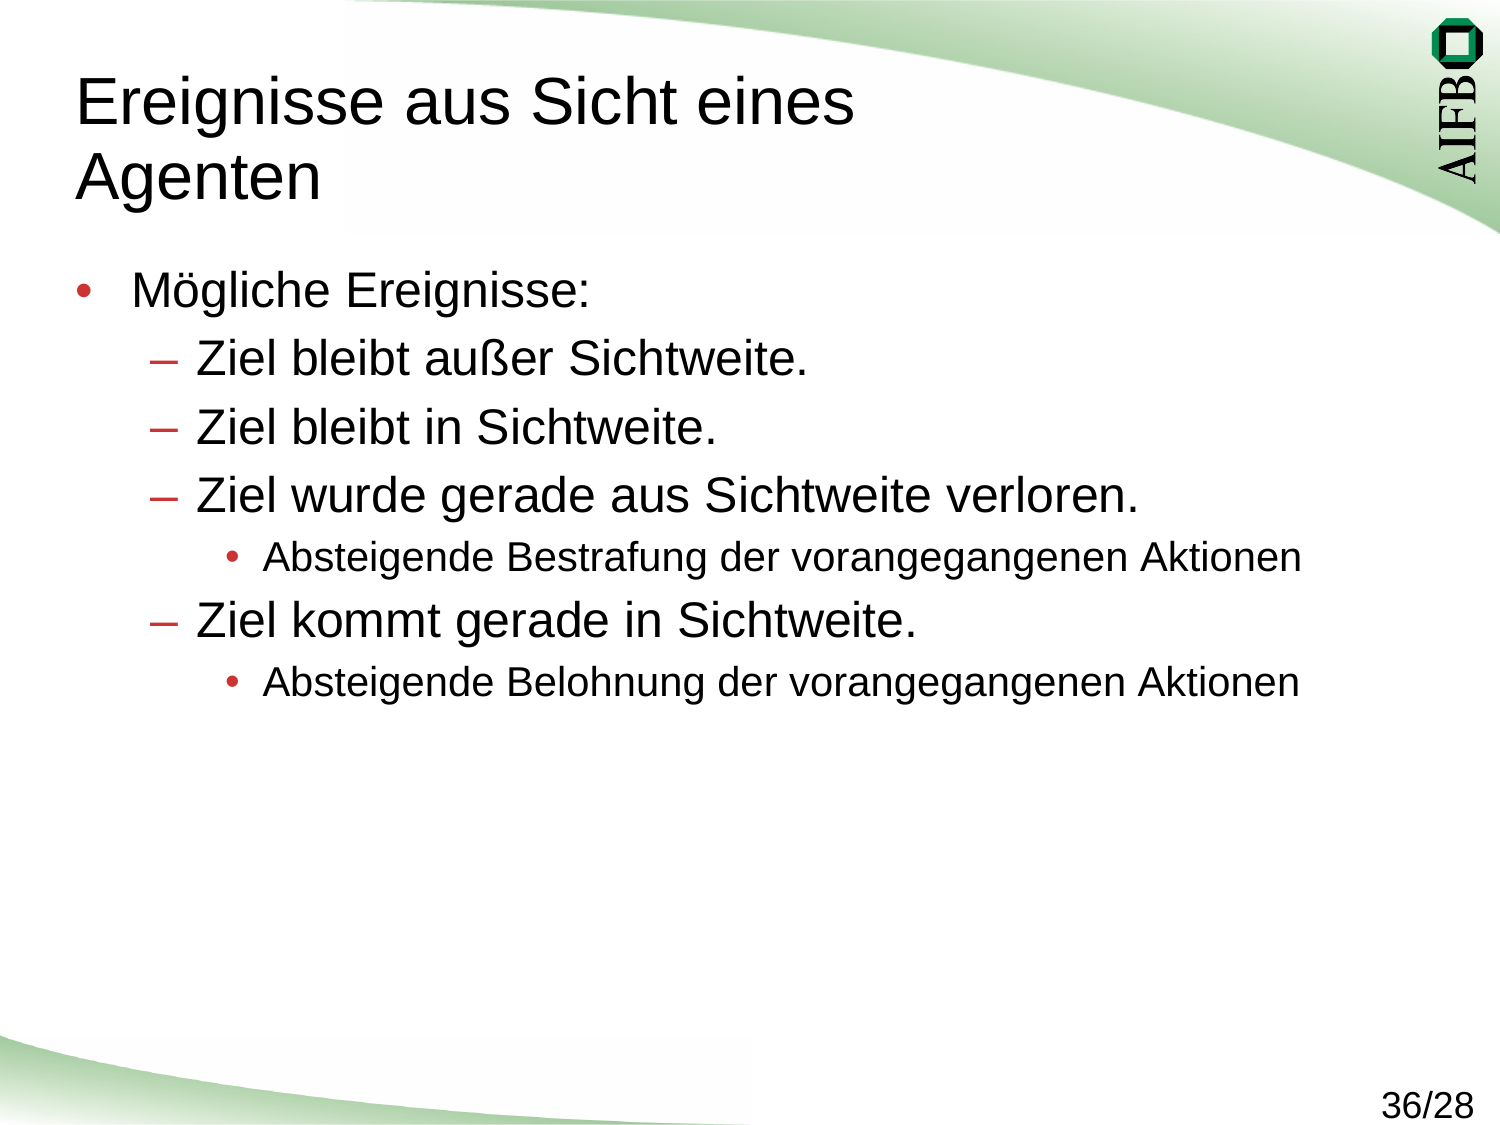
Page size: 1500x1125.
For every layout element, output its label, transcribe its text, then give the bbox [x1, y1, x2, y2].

picture [0, 1035, 751, 1125]
title Ereignisse aus Sicht eines Agenten [75, 45, 958, 233]
list Mögliche Ereignisse: Ziel bleibt außer Sichtweite. Ziel bleibt in Sichtweite. Ziel wurde gerade aus Sichtweite verloren. Absteigende Bestrafung der vorangegangenen Aktionen Ziel kommt gerade in Sichtweite. Absteigende Belohnung der vorangegangenen Aktionen [75, 262, 1426, 1057]
picture [345, 0, 1500, 234]
